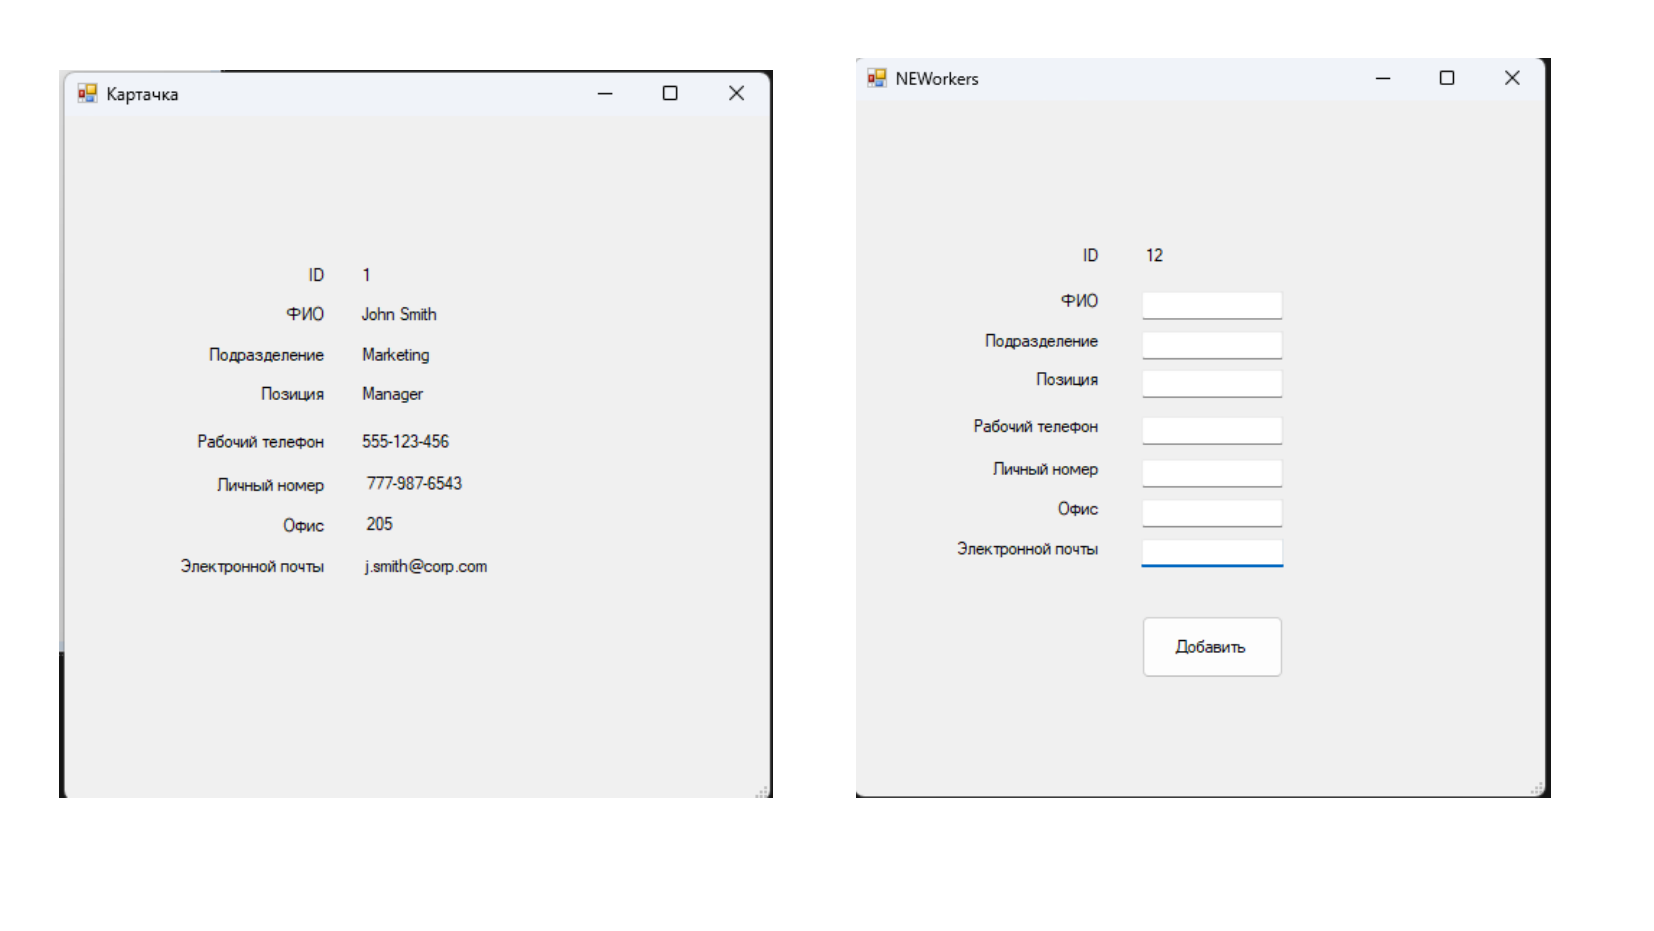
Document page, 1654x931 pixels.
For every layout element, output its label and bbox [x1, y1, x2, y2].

picture [59, 70, 773, 798]
picture [856, 58, 1551, 798]
